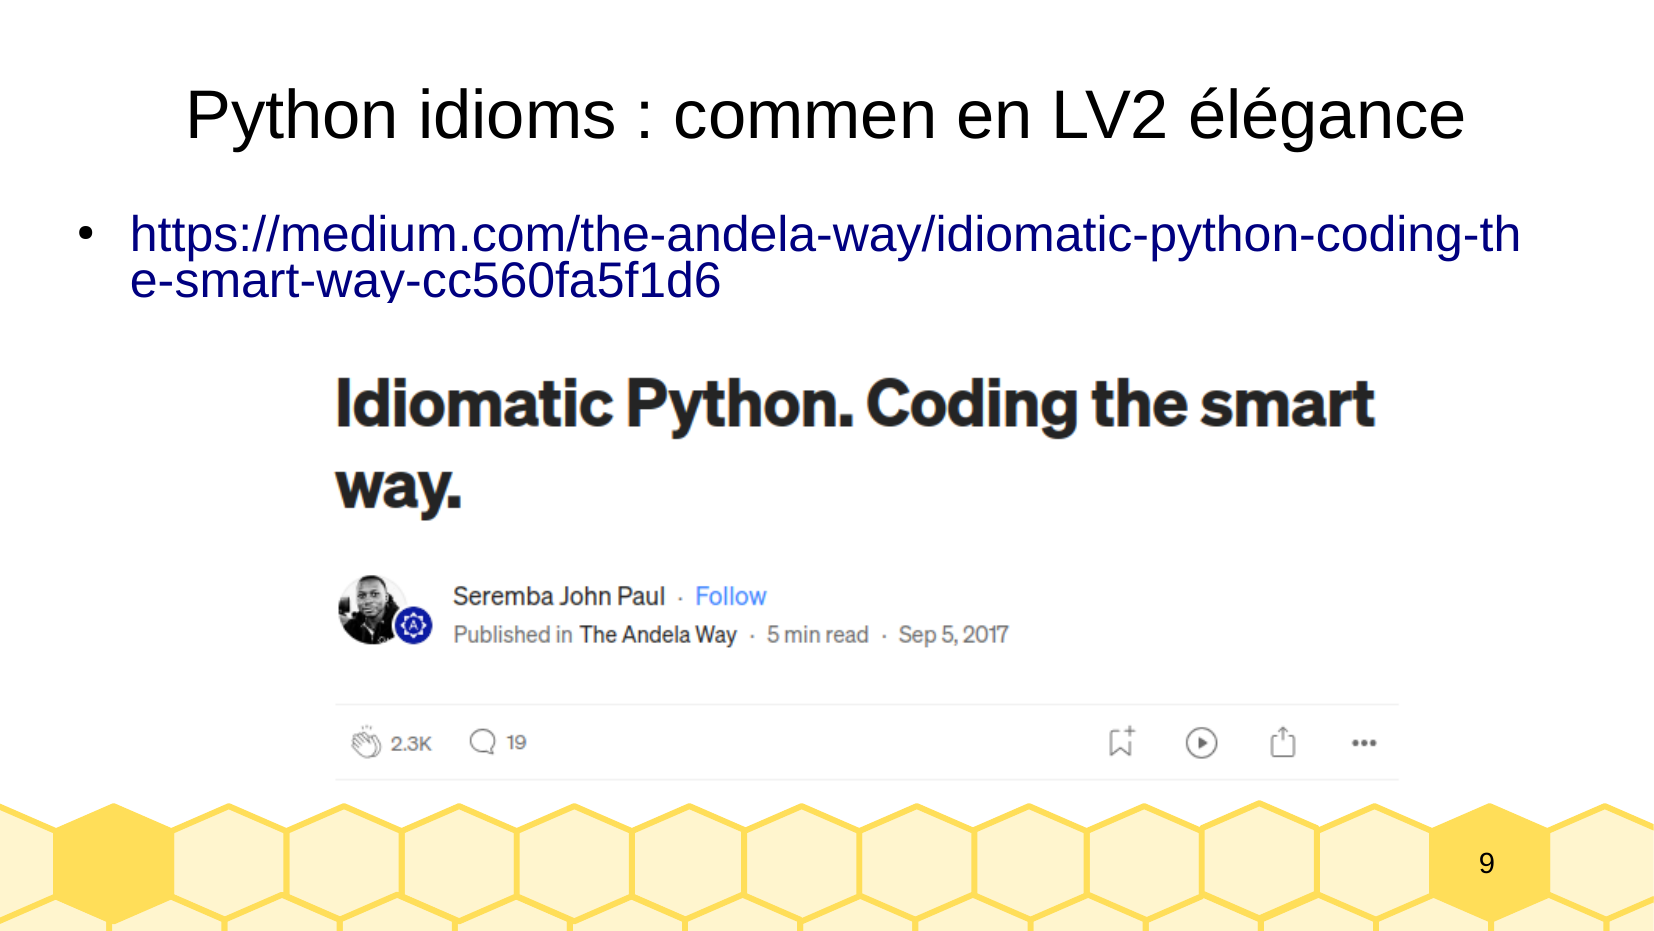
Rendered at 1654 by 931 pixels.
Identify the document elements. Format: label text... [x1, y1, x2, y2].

list https://medium.com/the-andela-way/idiomatic-python-coding-the-smart-way-cc560fa5f1d6 [59, 206, 1548, 747]
title Python idioms : commen en LV2 élégance [82, 37, 1571, 193]
picture [145, 303, 1571, 798]
